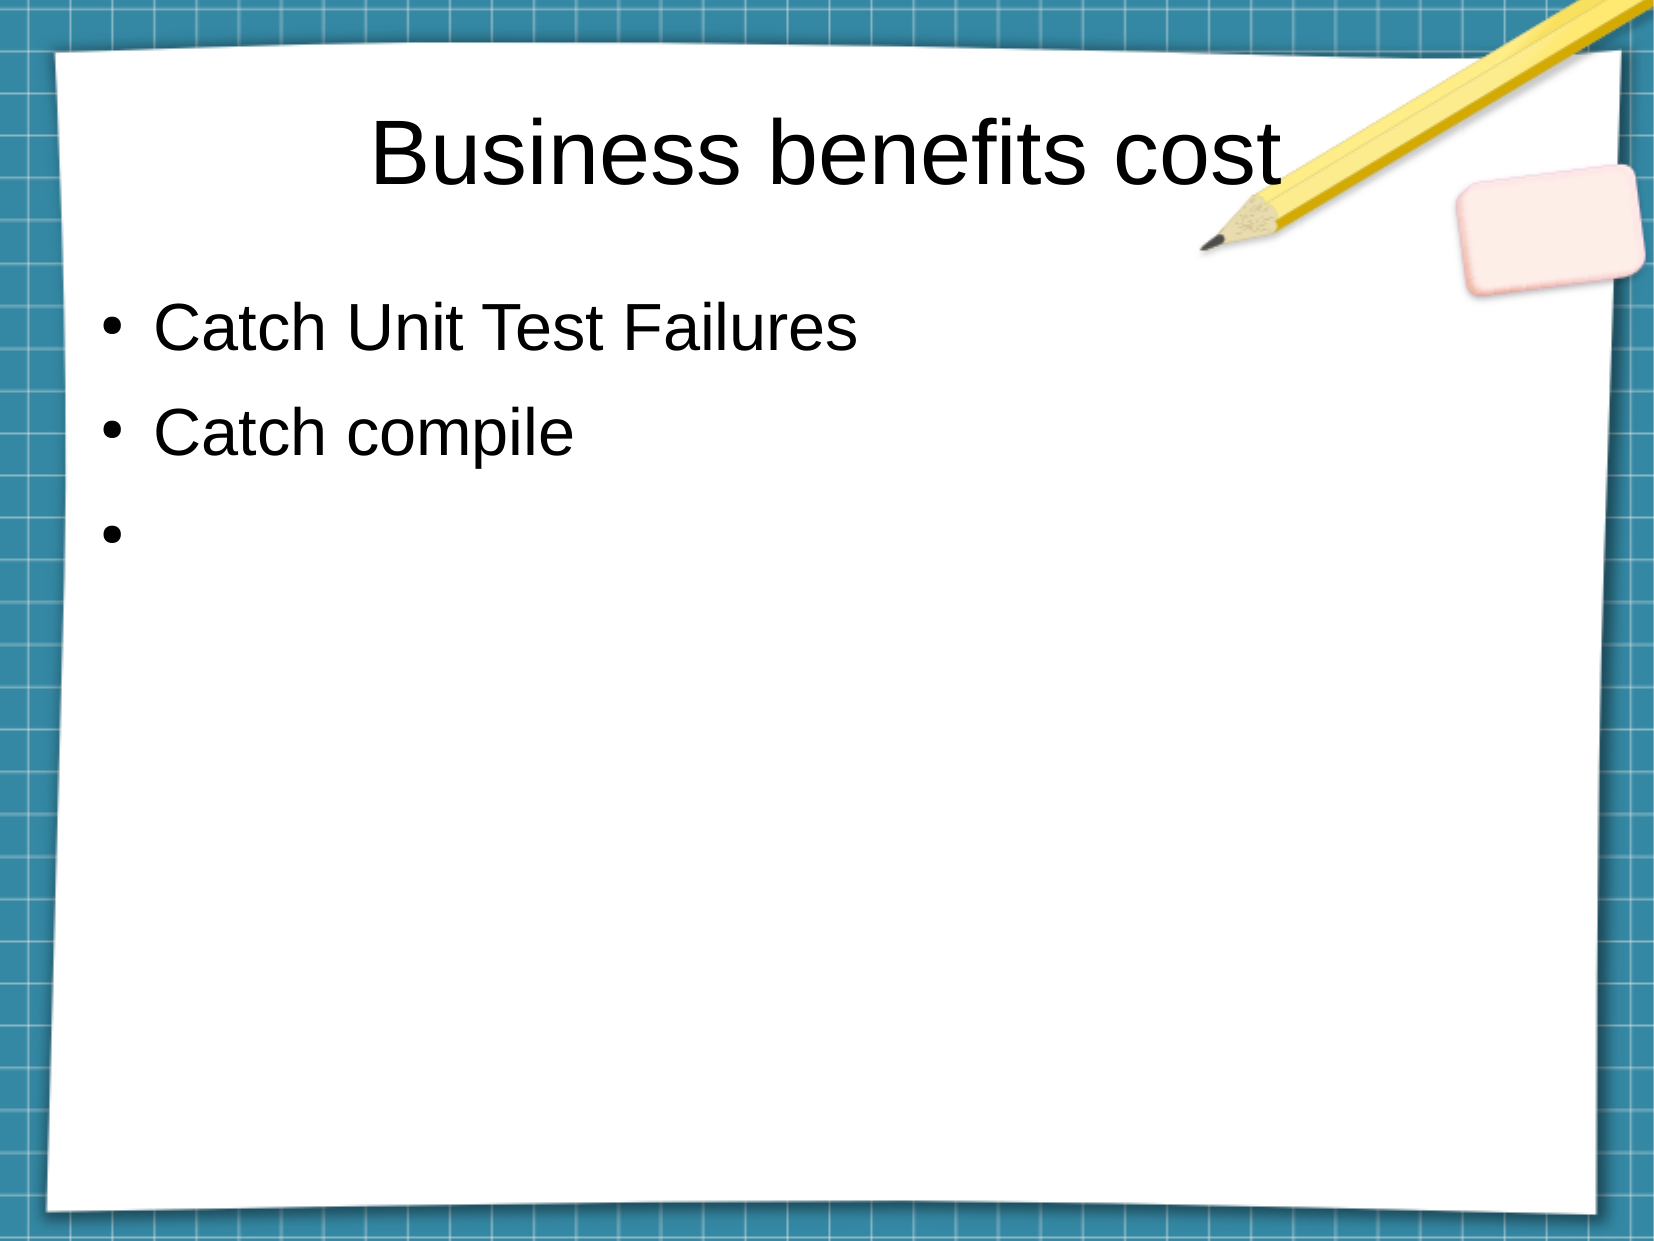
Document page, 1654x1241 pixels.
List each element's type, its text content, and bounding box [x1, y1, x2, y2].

title Business benefits cost [82, 49, 1571, 257]
list Catch Unit Test Failures Catch compile [82, 290, 1571, 1010]
picture [0, 0, 1654, 1241]
